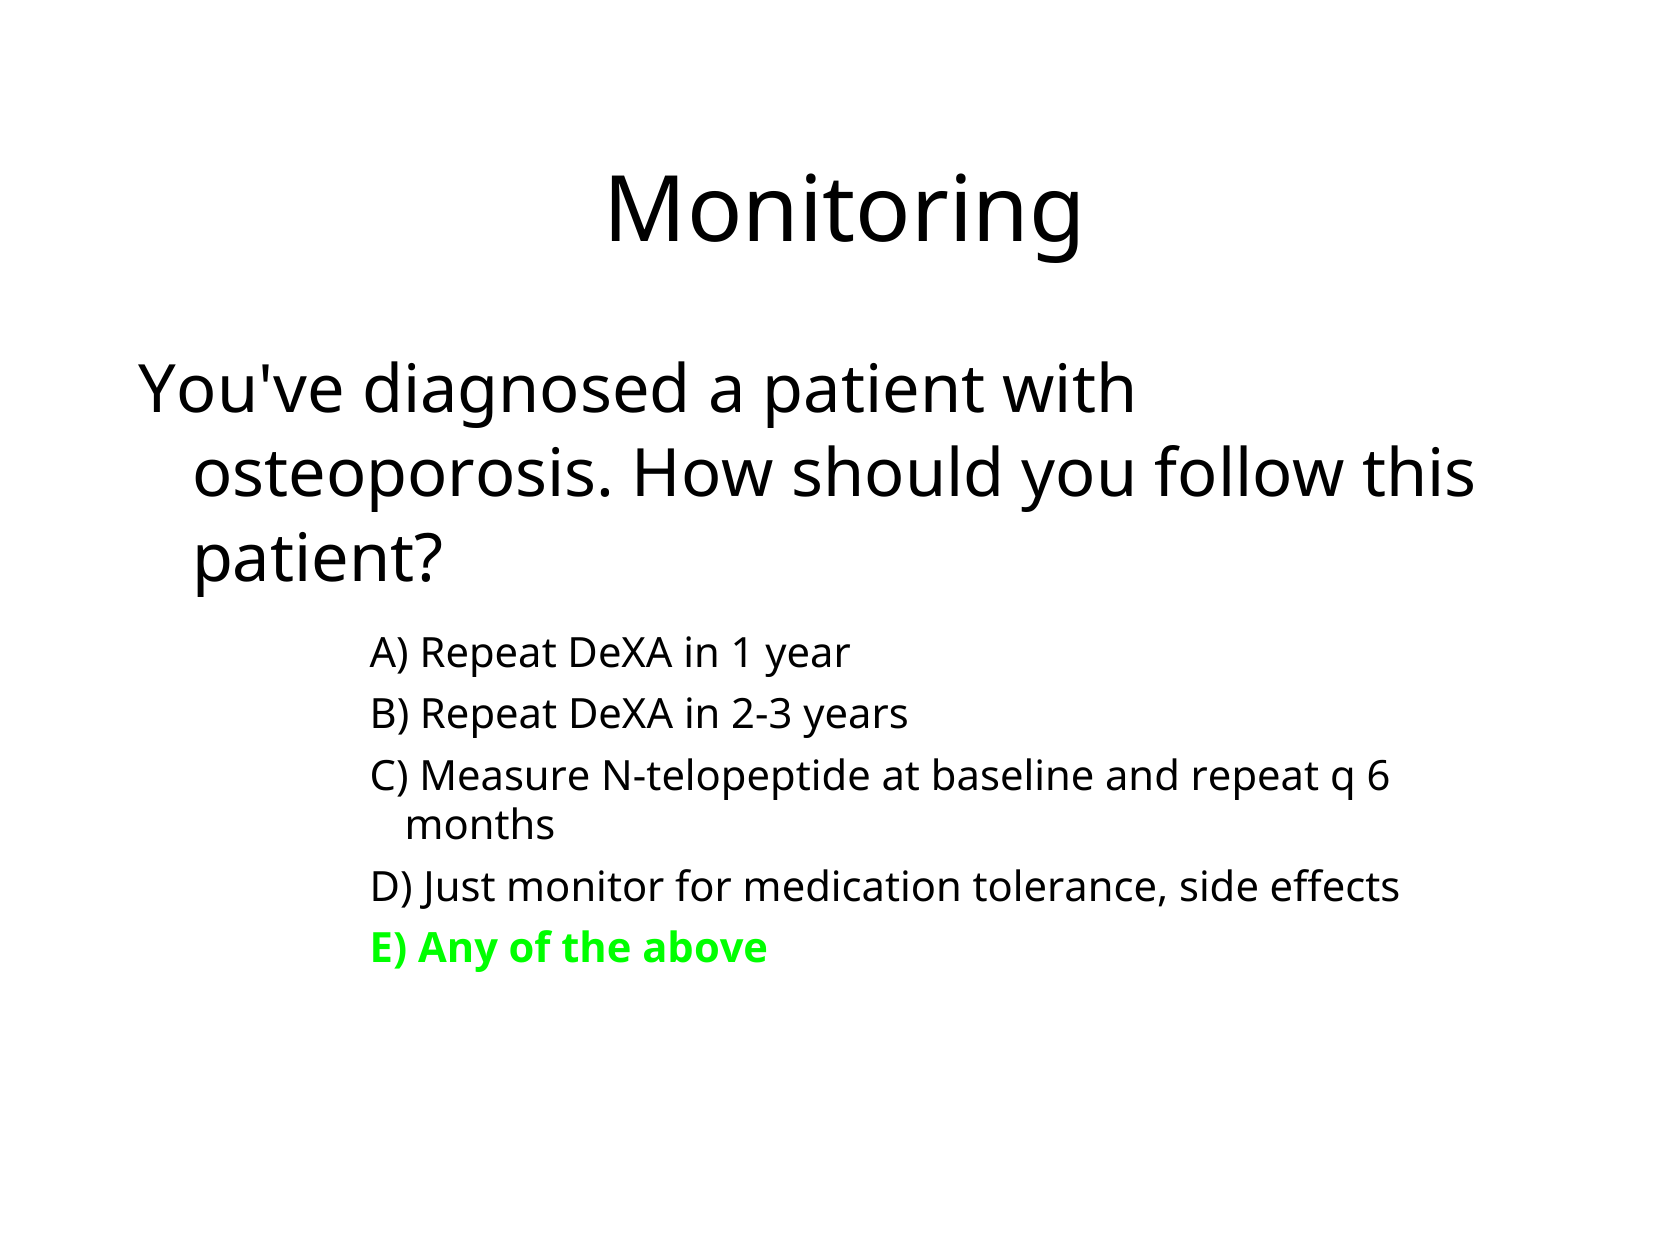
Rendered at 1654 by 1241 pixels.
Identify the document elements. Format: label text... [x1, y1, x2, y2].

title Monitoring [121, 152, 1534, 260]
list You've diagnosed a patient with osteoporosis. How should you follow this patient? A) Repeat DeXA in 1 year B) Repeat DeXA in 2-3 years C) Measure N-telopeptide at baseline and repeat q 6 months D) Just monitor for medication tolerance, side effects E) Any of the above [121, 344, 1534, 898]
